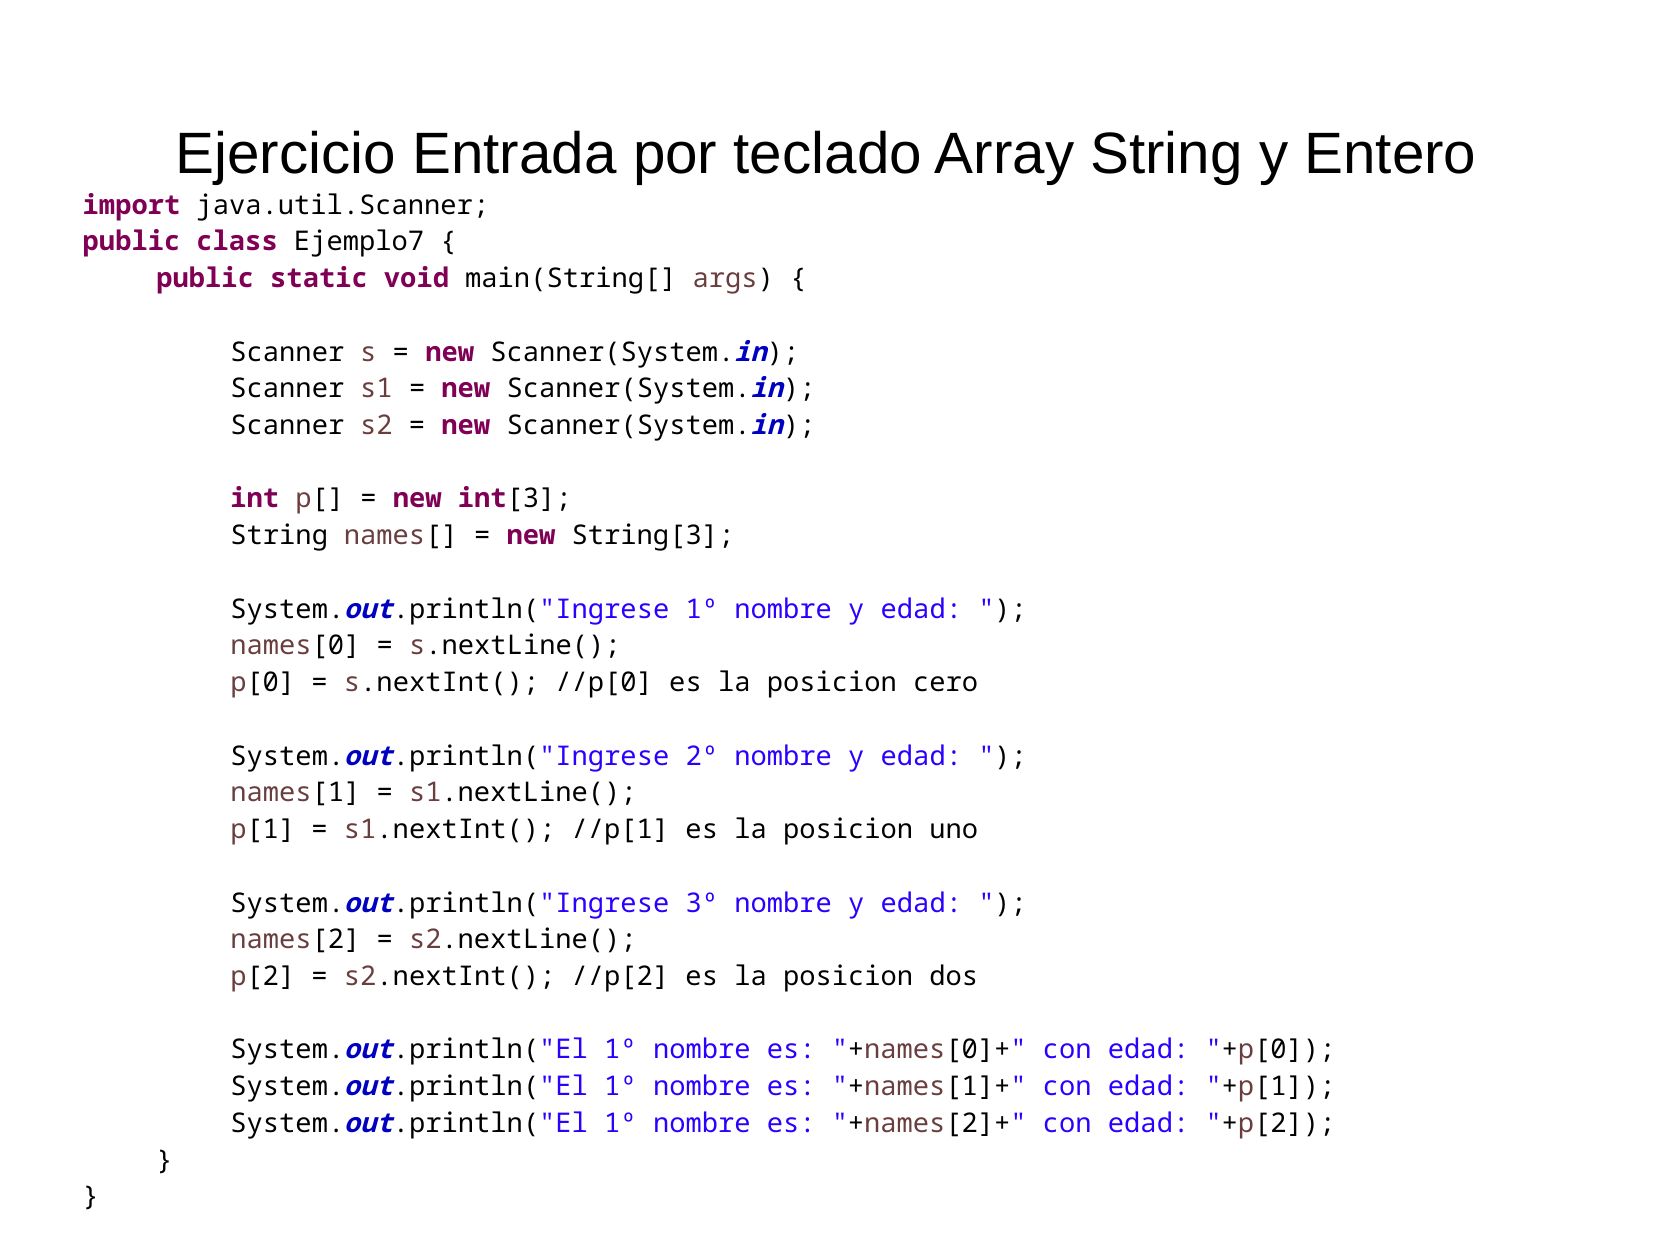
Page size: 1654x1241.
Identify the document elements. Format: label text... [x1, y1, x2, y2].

subtitle import java.util.Scanner; public class Ejemplo7 { public static void main(String[] args) { Scanner s = new Scanner(System.in); Scanner s1 = new Scanner(System.in); Scanner s2 = new Scanner(System.in); int p[] = new int[3]; String names[] = new String[3]; System.out.println("Ingrese 1º nombre y edad: "); names[0] = s.nextLine(); p[0] = s.nextInt(); //p[0] es la posicion cero System.out.println("Ingrese 2º nombre y edad: "); names[1] = s1.nextLine(); p[1] = s1.nextInt(); //p[1] es la posicion uno System.out.println("Ingrese 3º nombre y edad: "); names[2] = s2.nextLine(); p[2] = s2.nextInt(); //p[2] es la posicion dos System.out.println("El 1º nombre es: "+names[0]+" con edad: "+p[0]); System.out.println("El 1º nombre es: "+names[1]+" con edad: "+p[1]); System.out.println("El 1º nombre es: "+names[2]+" con edad: "+p[2]); } } [82, 258, 1571, 1141]
title Ejercicio Entrada por teclado Array String y Entero [82, 49, 1571, 257]
